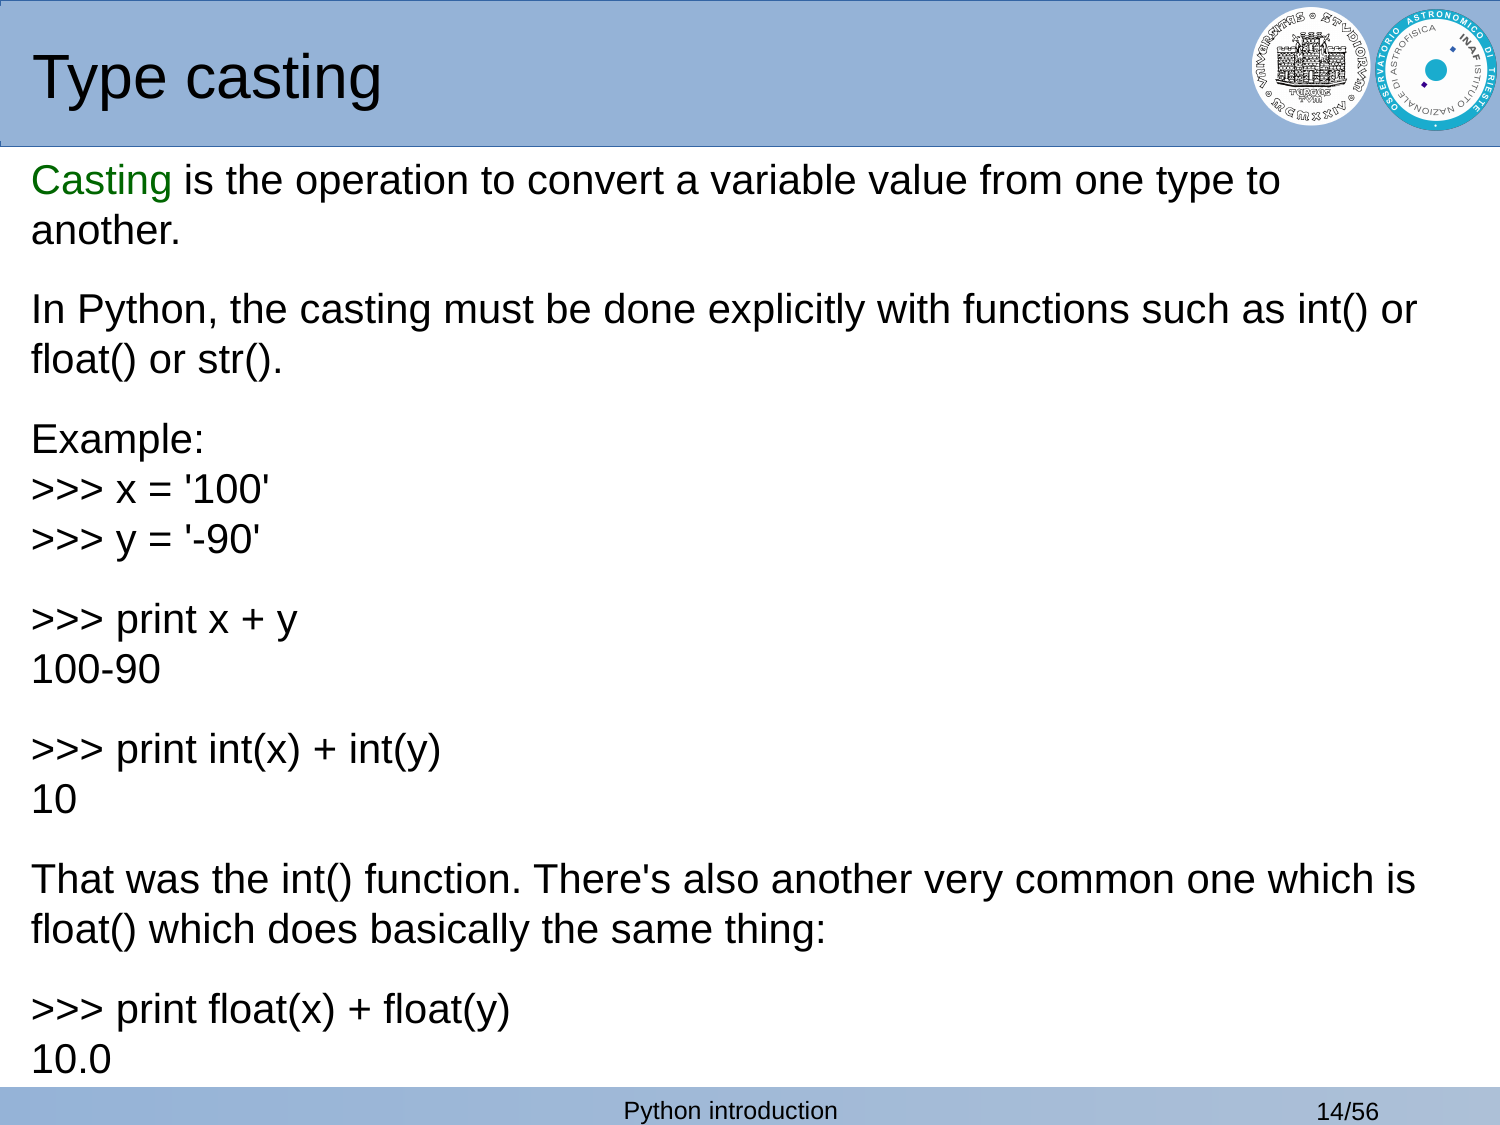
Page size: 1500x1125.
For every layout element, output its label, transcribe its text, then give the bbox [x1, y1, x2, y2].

text_box Type casting [0, 5, 1243, 141]
list Casting is the operation to convert a variable value from one type to another. In Python, the casting must be done explicitly with functions such as int() or float() or str(). Example: >>> x = '100' >>> y = '-90' >>> print x + y 100-90 >>> print int(x) + int(y) 10 That was the int() function. There's also another very common one which is float() which does basically the same thing: >>> print float(x) + float(y) 10.0 [16, 144, 1450, 1018]
picture [1252, 0, 1500, 156]
